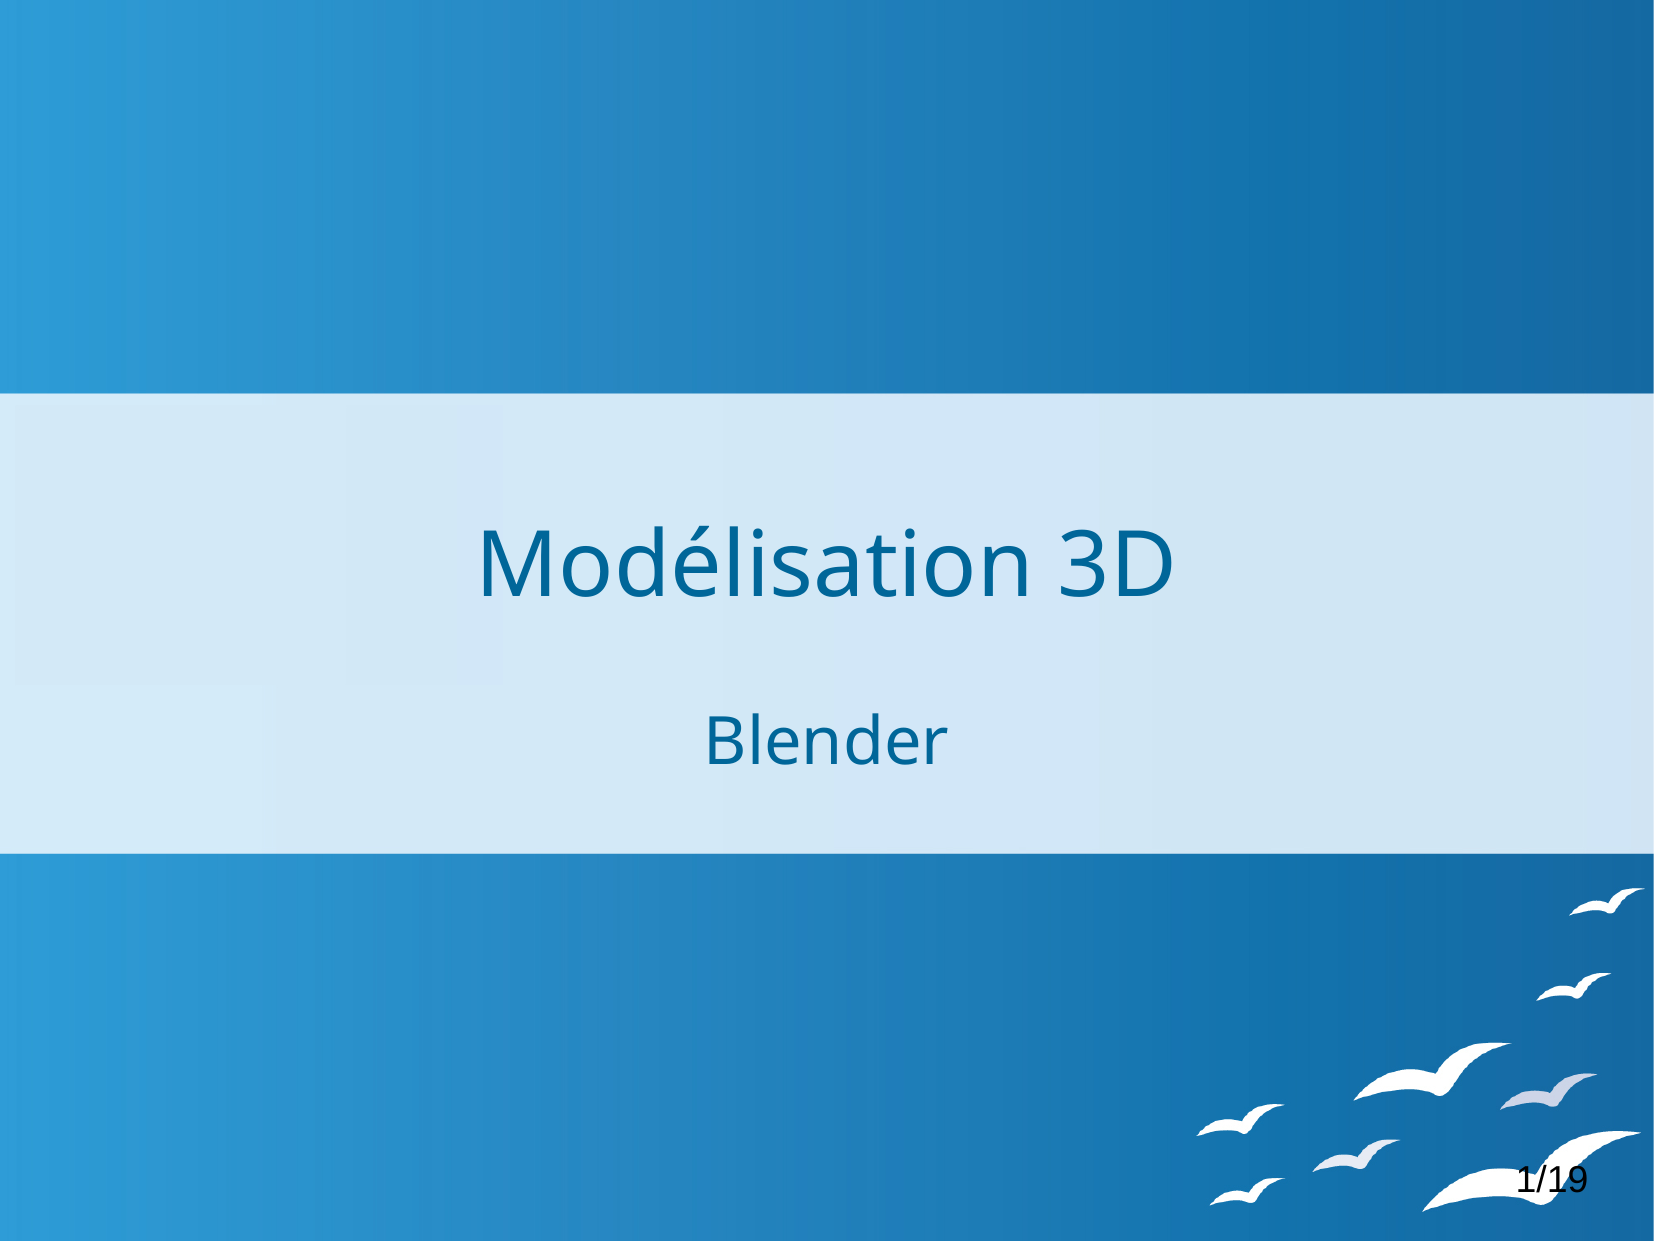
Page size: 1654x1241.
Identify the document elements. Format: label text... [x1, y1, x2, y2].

picture [0, 0, 1654, 1241]
subtitle Blender [247, 649, 1407, 827]
text_box <numéro>/19 [1500, 1151, 1654, 1223]
title Modélisation 3D [122, 484, 1531, 639]
